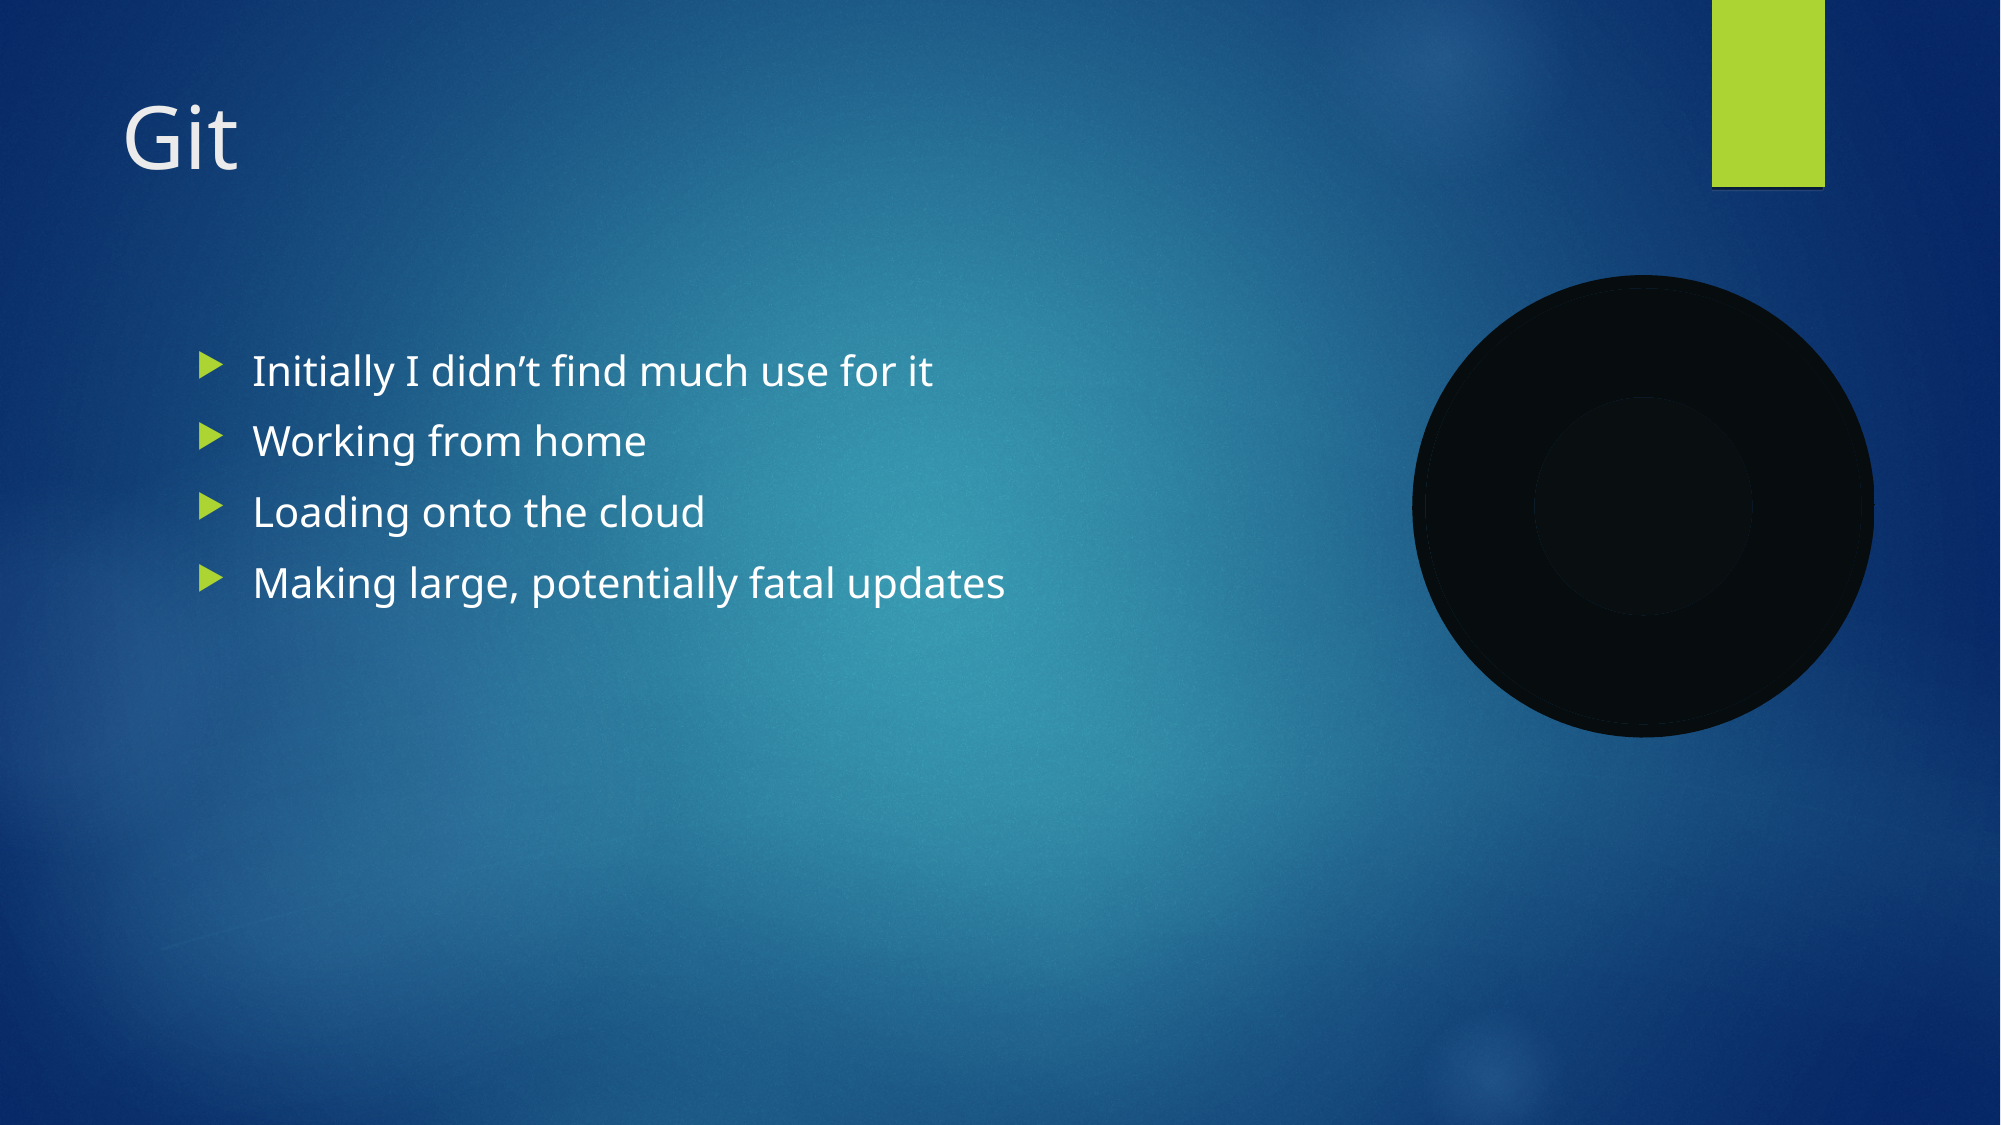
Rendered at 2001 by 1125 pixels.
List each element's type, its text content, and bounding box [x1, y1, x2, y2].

list Initially I didn’t find much use for it Working from home Loading onto the cloud Making large, potentially fatal updates [181, 336, 1649, 1026]
title Git [106, 74, 1649, 305]
